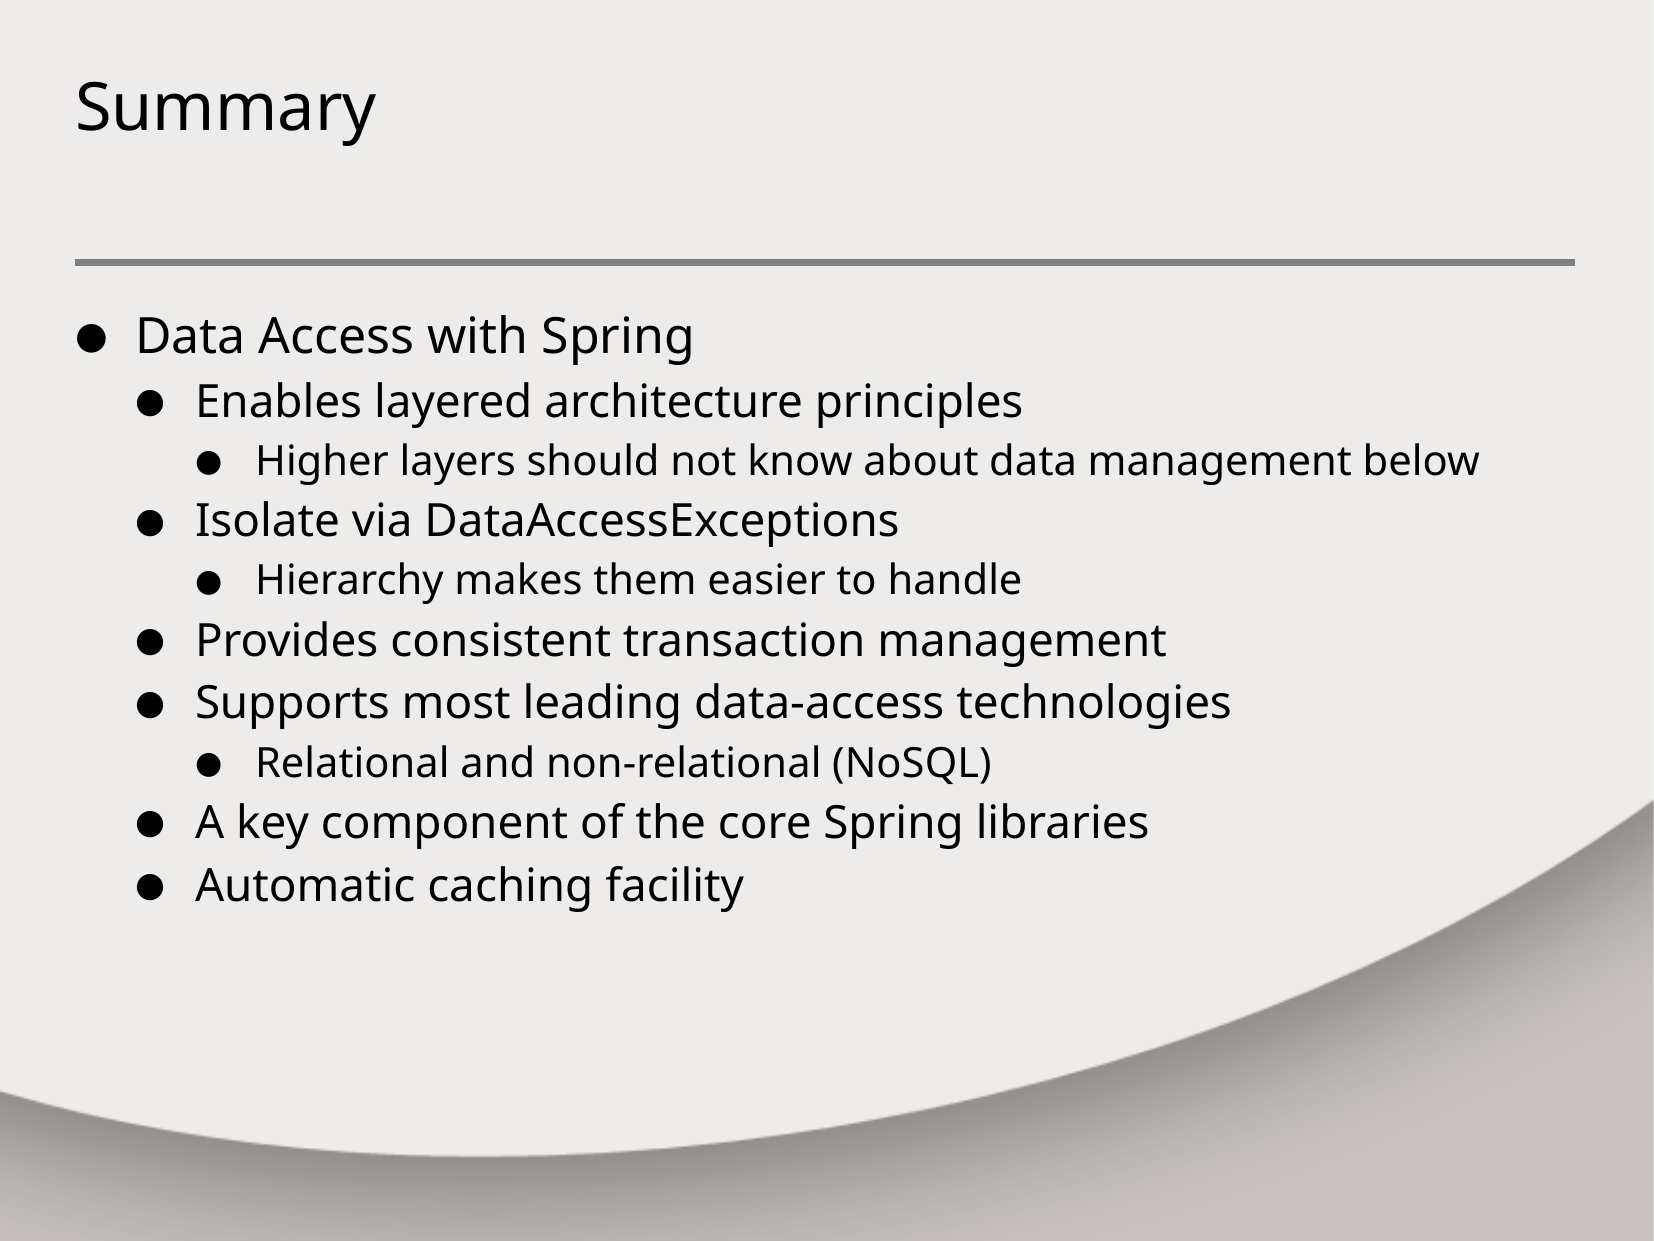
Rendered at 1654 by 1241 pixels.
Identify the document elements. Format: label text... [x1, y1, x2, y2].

title Summary [75, 75, 1576, 226]
picture [0, 0, 1654, 1241]
list Data Access with Spring Enables layered architecture principles Higher layers should not know about data management below Isolate via DataAccessExceptions Hierarchy makes them easier to handle Provides consistent transaction management Supports most leading data-access technologies Relational and non-relational (NoSQL) A key component of the core Spring libraries Automatic caching facility [75, 300, 1576, 1163]
